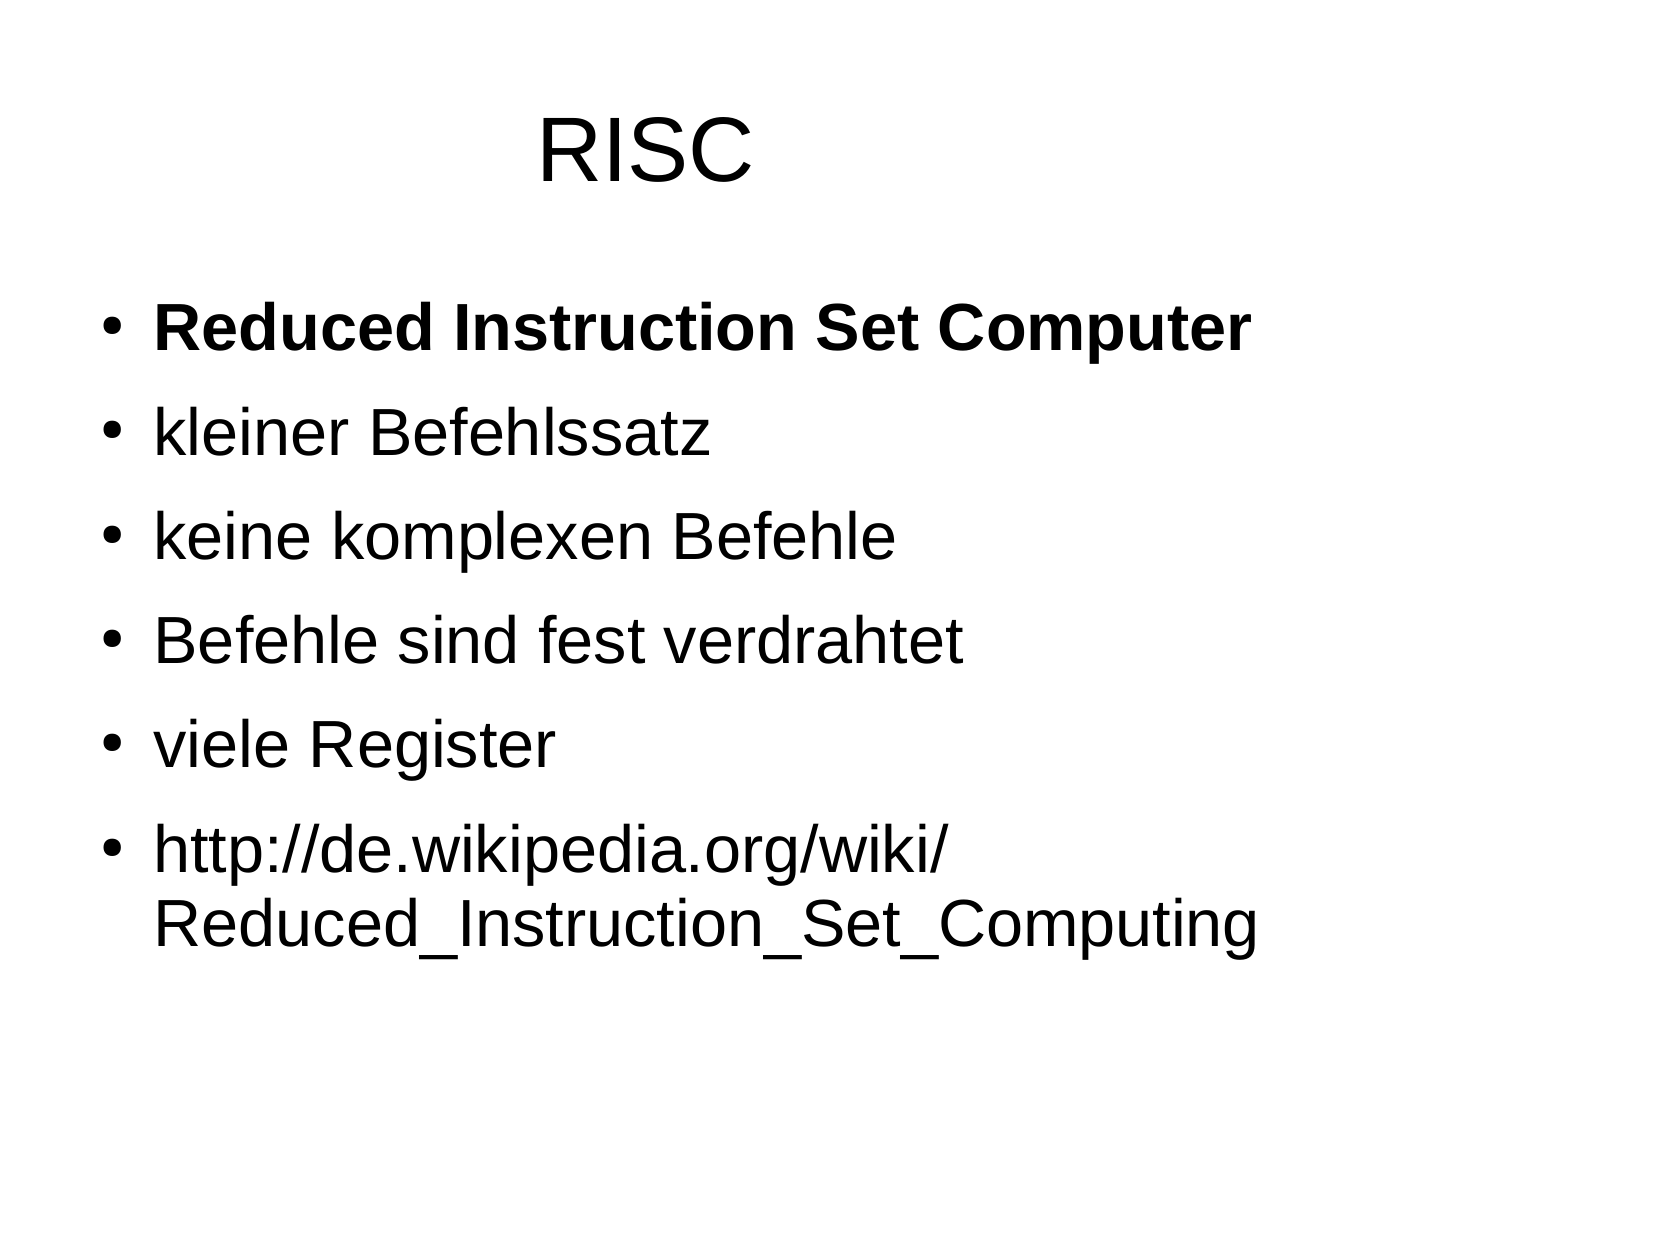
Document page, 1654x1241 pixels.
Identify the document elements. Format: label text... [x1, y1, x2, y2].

title RISC [82, 47, 1235, 252]
list Reduced Instruction Set Computer kleiner Befehlssatz keine komplexen Befehle Befehle sind fest verdrahtet viele Register http://de.wikipedia.org/wiki/Reduced_Instruction_Set_Computing [82, 290, 1571, 1010]
